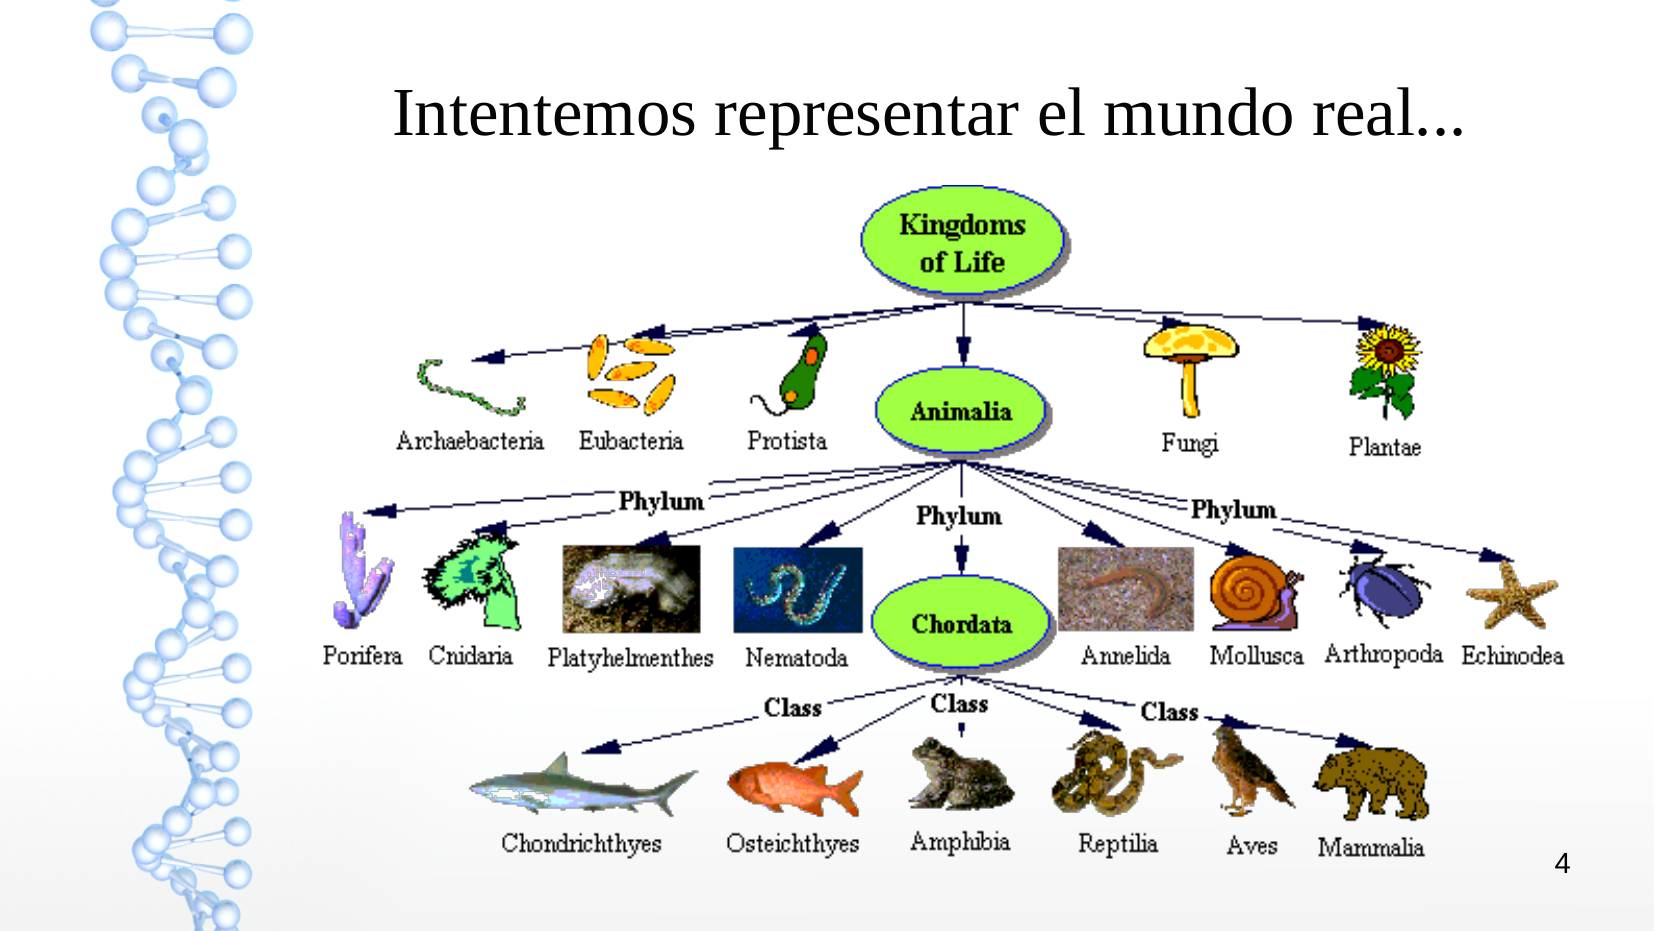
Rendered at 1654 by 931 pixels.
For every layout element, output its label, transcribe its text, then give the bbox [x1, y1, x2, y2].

title Intentemos representar el mundo real... [265, 35, 1595, 189]
picture [0, 0, 1654, 931]
